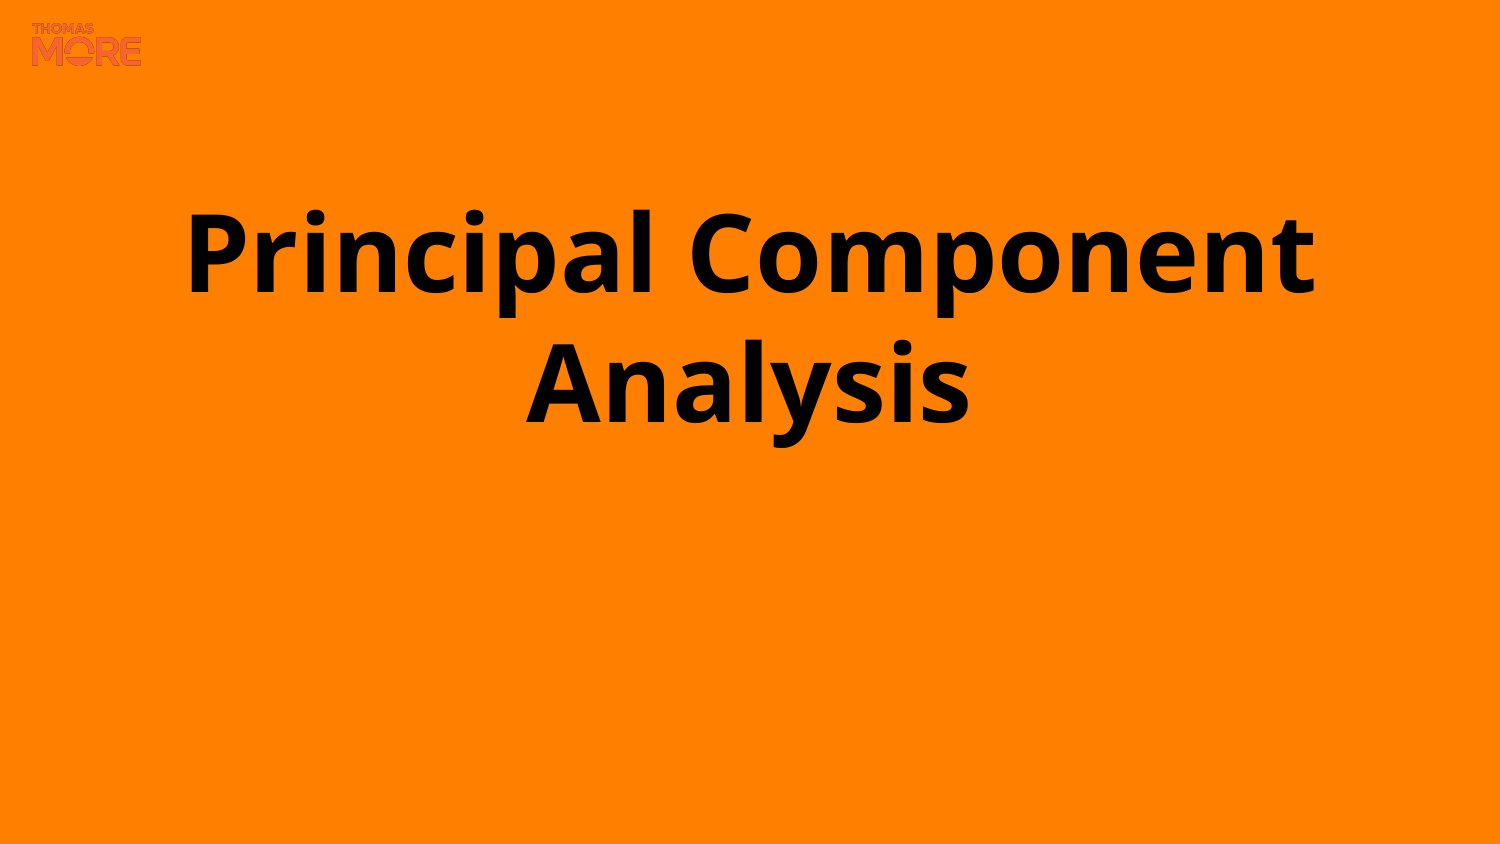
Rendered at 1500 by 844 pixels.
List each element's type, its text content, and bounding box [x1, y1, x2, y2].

picture [22, 13, 151, 76]
title Principal Component Analysis [51, 122, 1449, 459]
